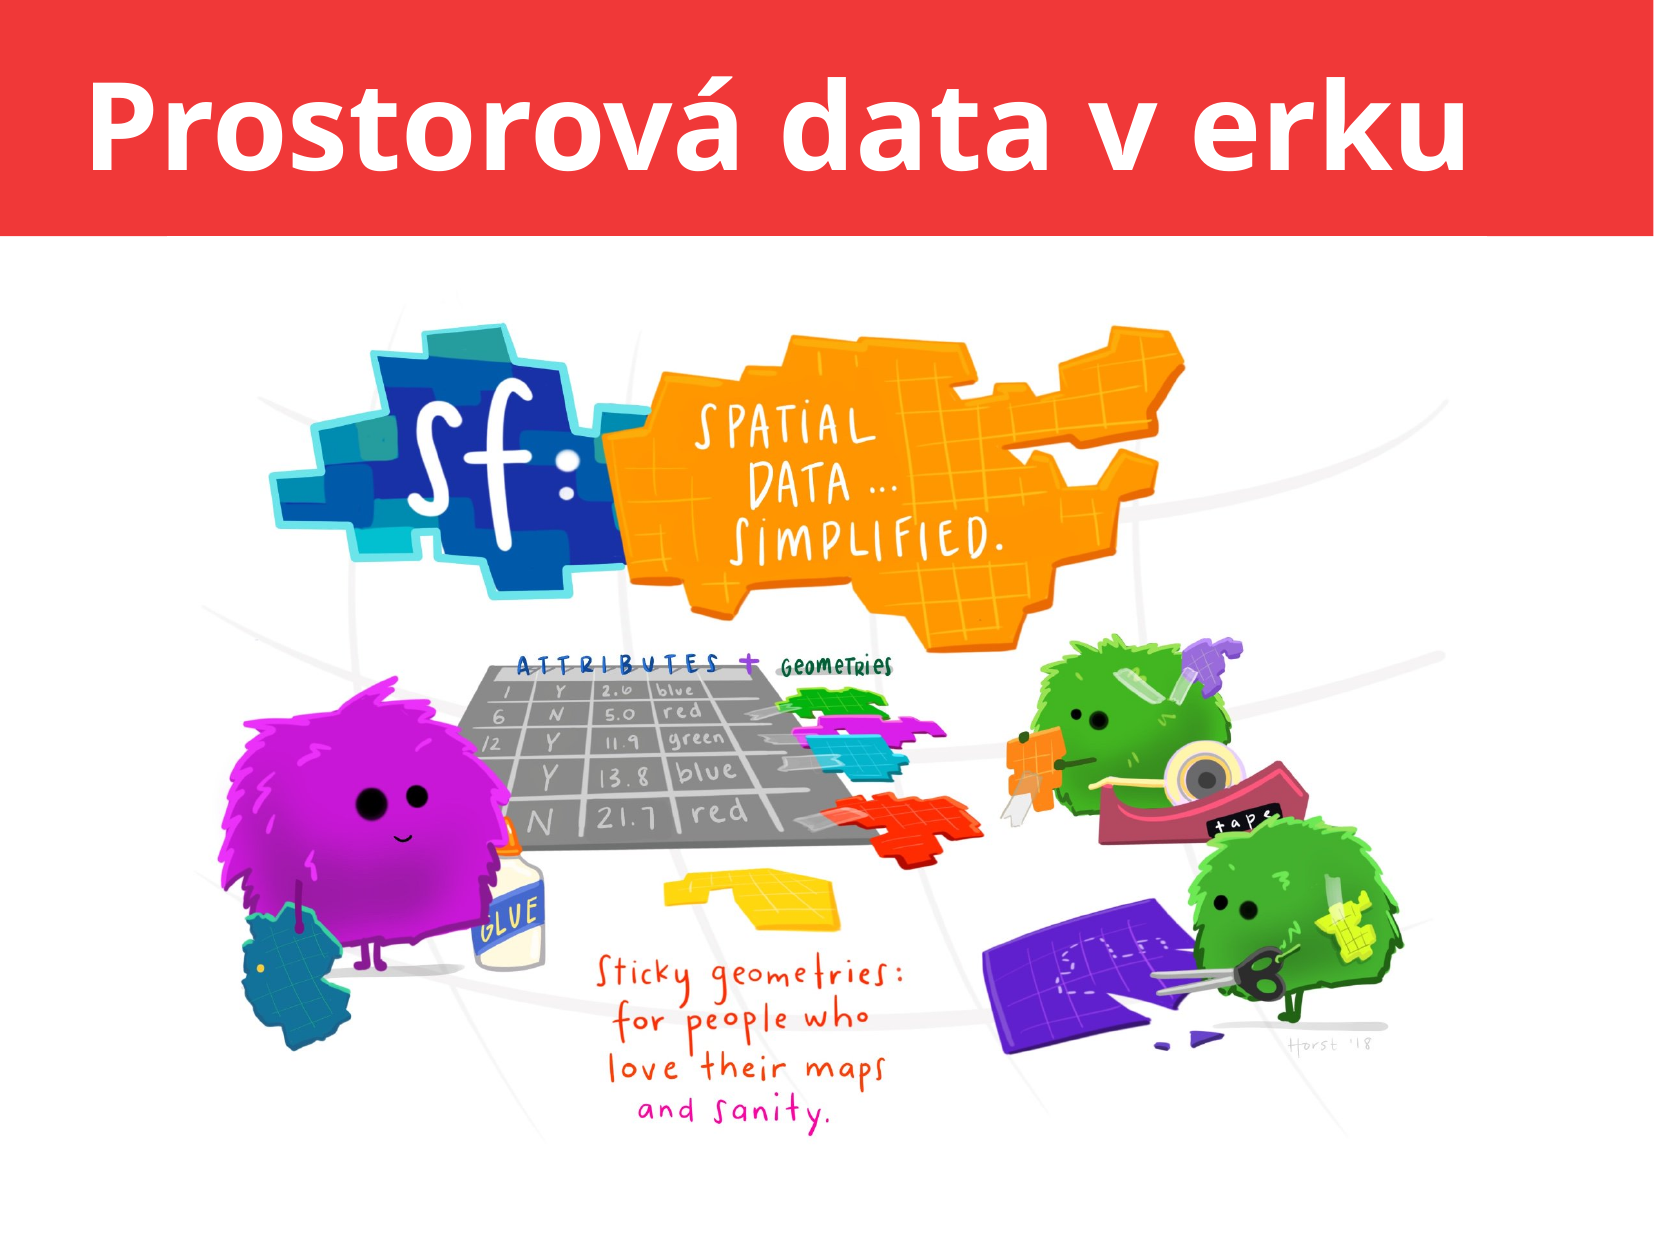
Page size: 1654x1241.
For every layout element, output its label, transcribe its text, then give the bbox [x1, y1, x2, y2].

picture [167, 236, 1487, 1215]
title Prostorová data v erku [82, 19, 1571, 227]
